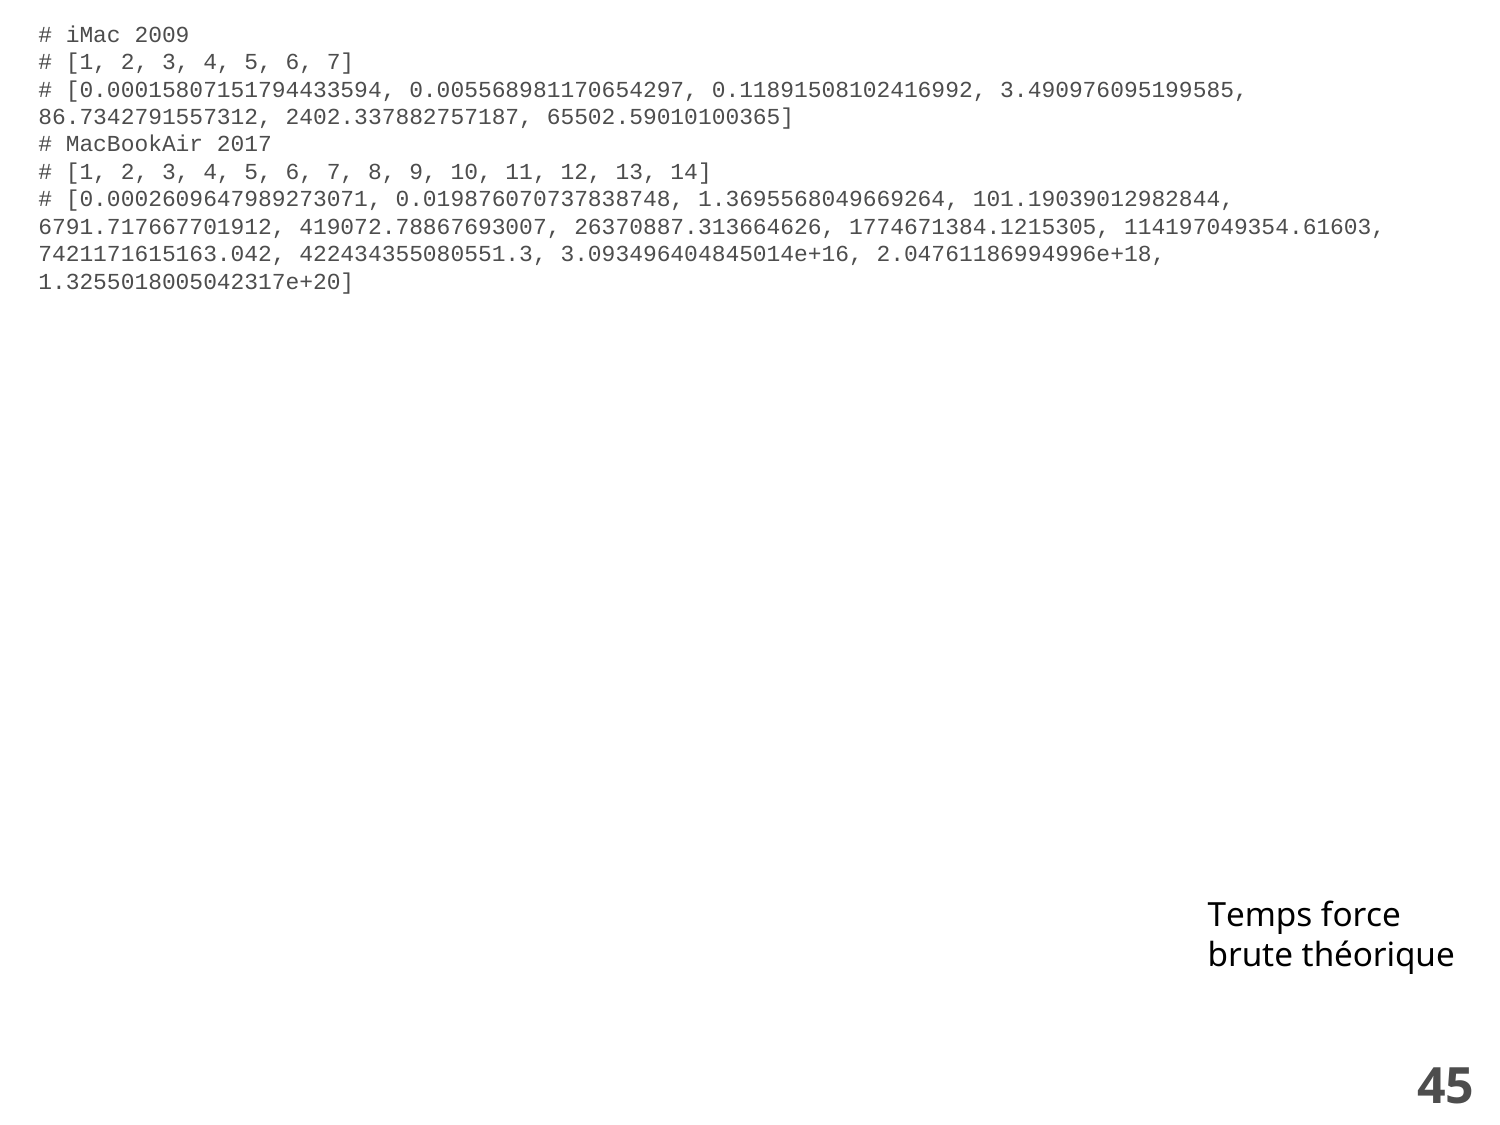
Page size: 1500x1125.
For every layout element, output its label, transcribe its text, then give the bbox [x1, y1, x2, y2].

text_box # iMac 2009 # [1, 2, 3, 4, 5, 6, 7] # [0.00015807151794433594, 0.005568981170654297, 0.11891508102416992, 3.490976095199585, 86.7342791557312, 2402.337882757187, 65502.59010100365] # MacBookAir 2017 # [1, 2, 3, 4, 5, 6, 7, 8, 9, 10, 11, 12, 13, 14] # [0.0002609647989273071, 0.019876070737838748, 1.3695568049669264, 101.19039012982844, 6791.717667701912, 419072.78867693007, 26370887.313664626, 1774671384.1215305, 114197049354.61603, 7421171615163.042, 422434355080551.3, 3.093496404845014e+16, 2.04761186994996e+18, 1.3255018005042317e+20] [23, 11, 1477, 1111]
text_box Temps force brute théorique [1192, 886, 1500, 1021]
text_box <numéro> [1417, 1054, 1500, 1109]
